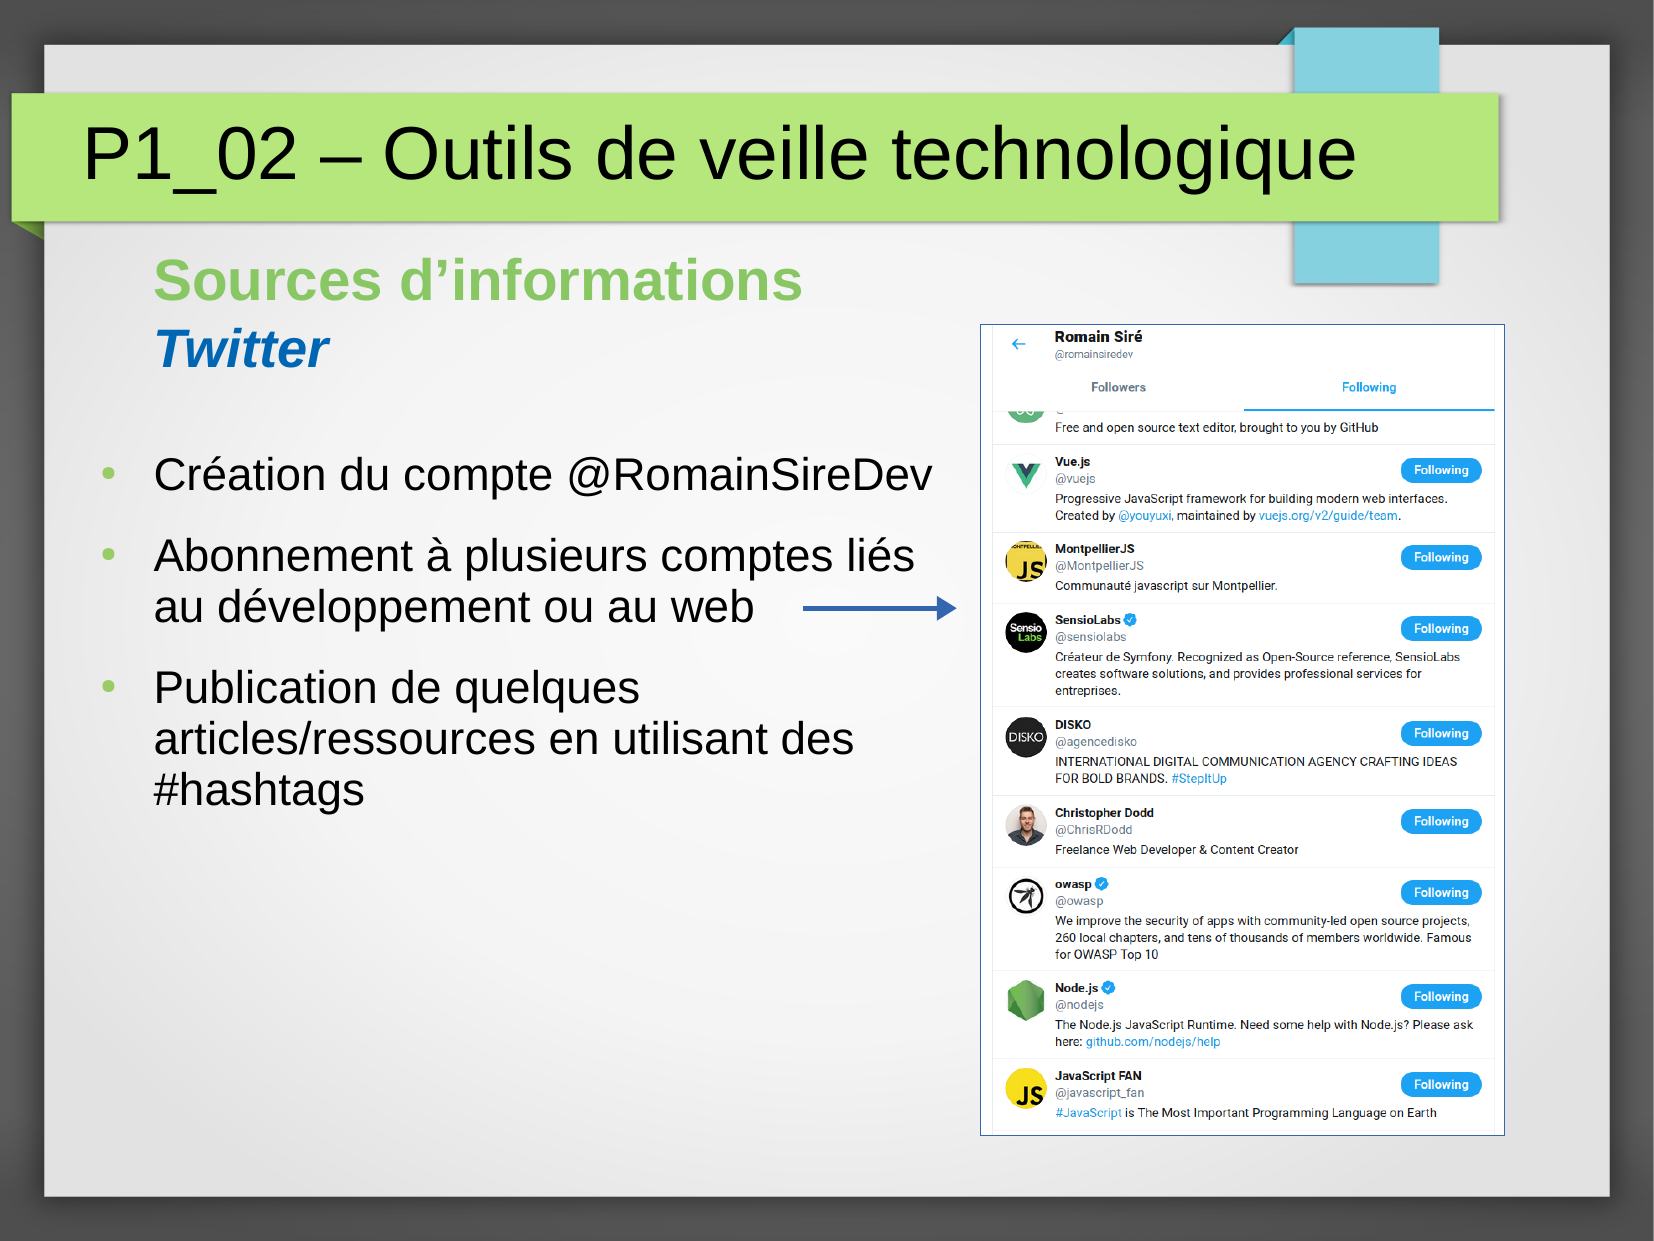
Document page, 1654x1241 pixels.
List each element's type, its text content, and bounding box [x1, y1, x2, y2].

title P1_02 – Outils de veille technologique [82, 69, 1501, 238]
picture [0, 0, 1654, 1241]
list Création du compte @RomainSireDev Abonnement à plusieurs comptes liés au développement ou au web Publication de quelques articles/ressources en utilisant des #hashtags [82, 448, 957, 1004]
list Twitter [82, 318, 1571, 414]
list Sources d’informations [82, 248, 1571, 318]
